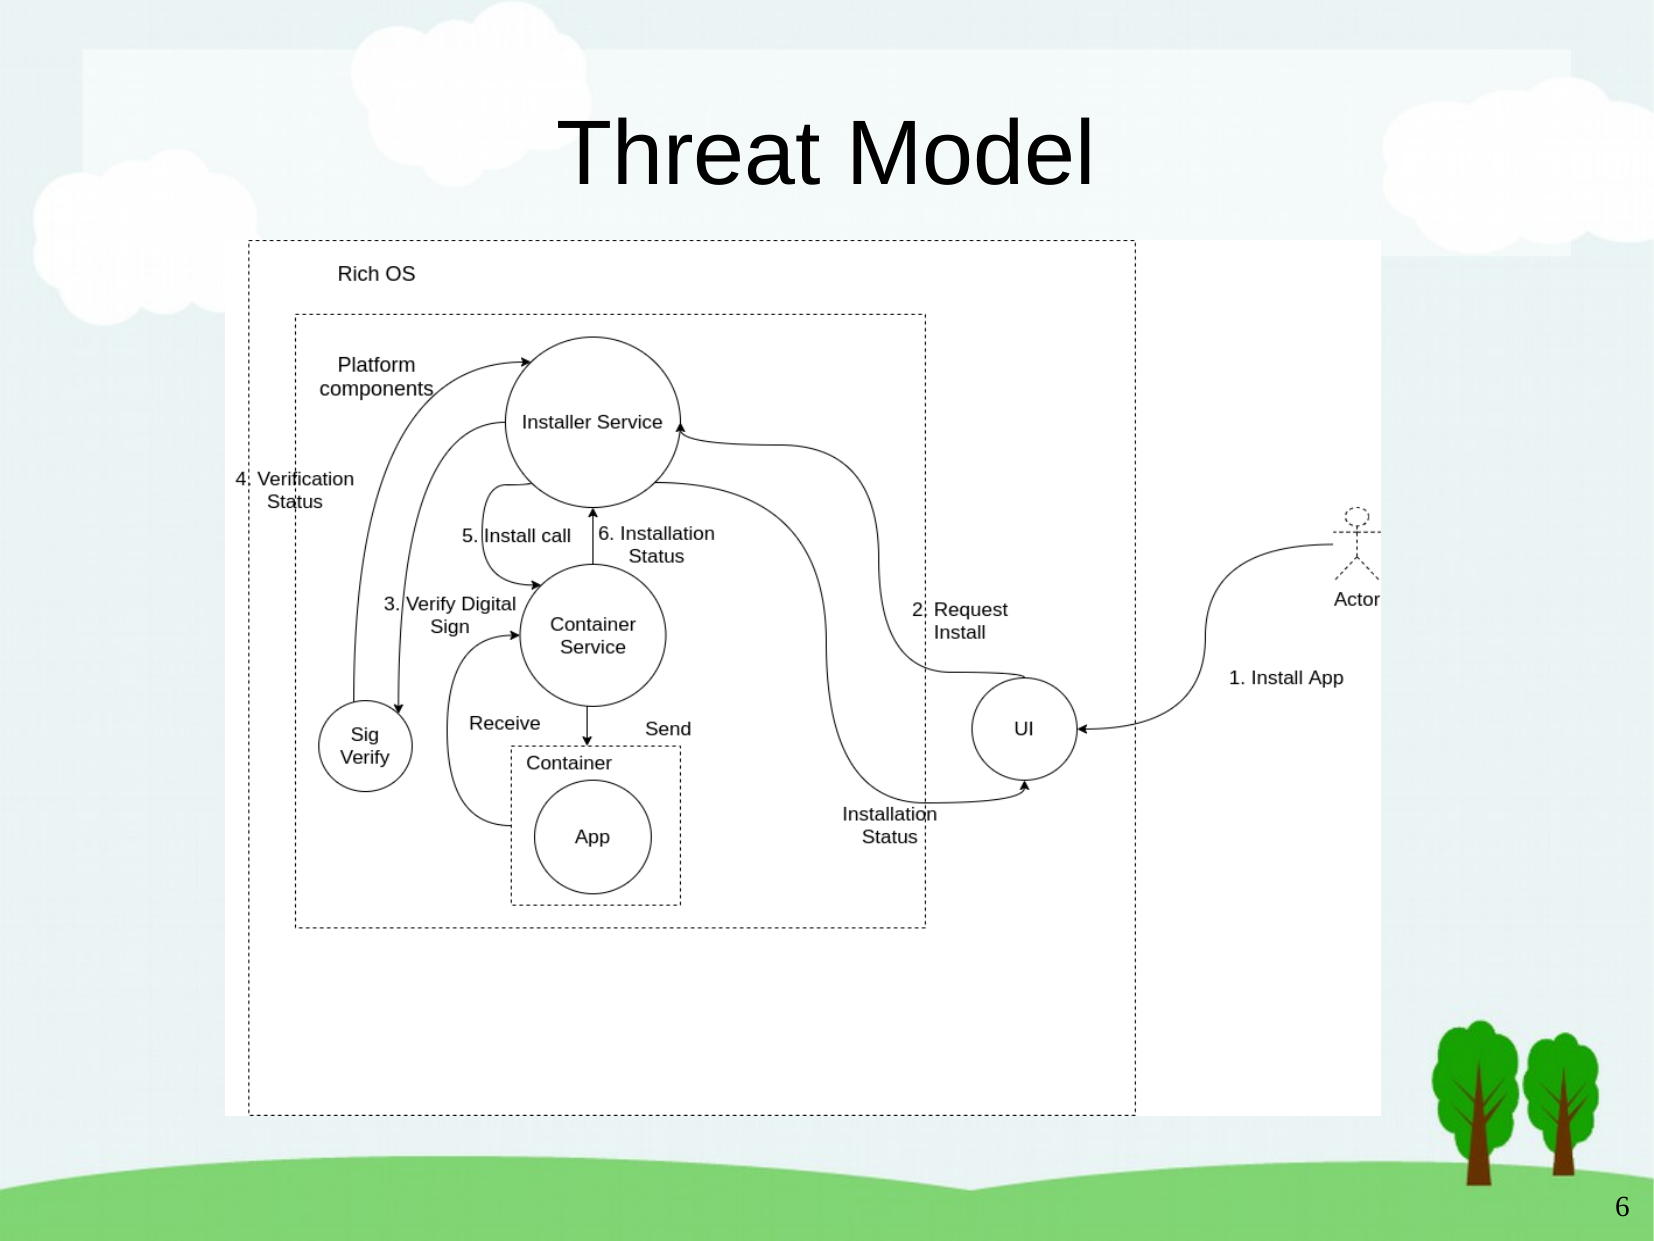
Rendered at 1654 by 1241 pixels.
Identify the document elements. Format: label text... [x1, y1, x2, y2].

picture [0, 0, 1654, 1241]
title Threat Model [82, 49, 1571, 257]
